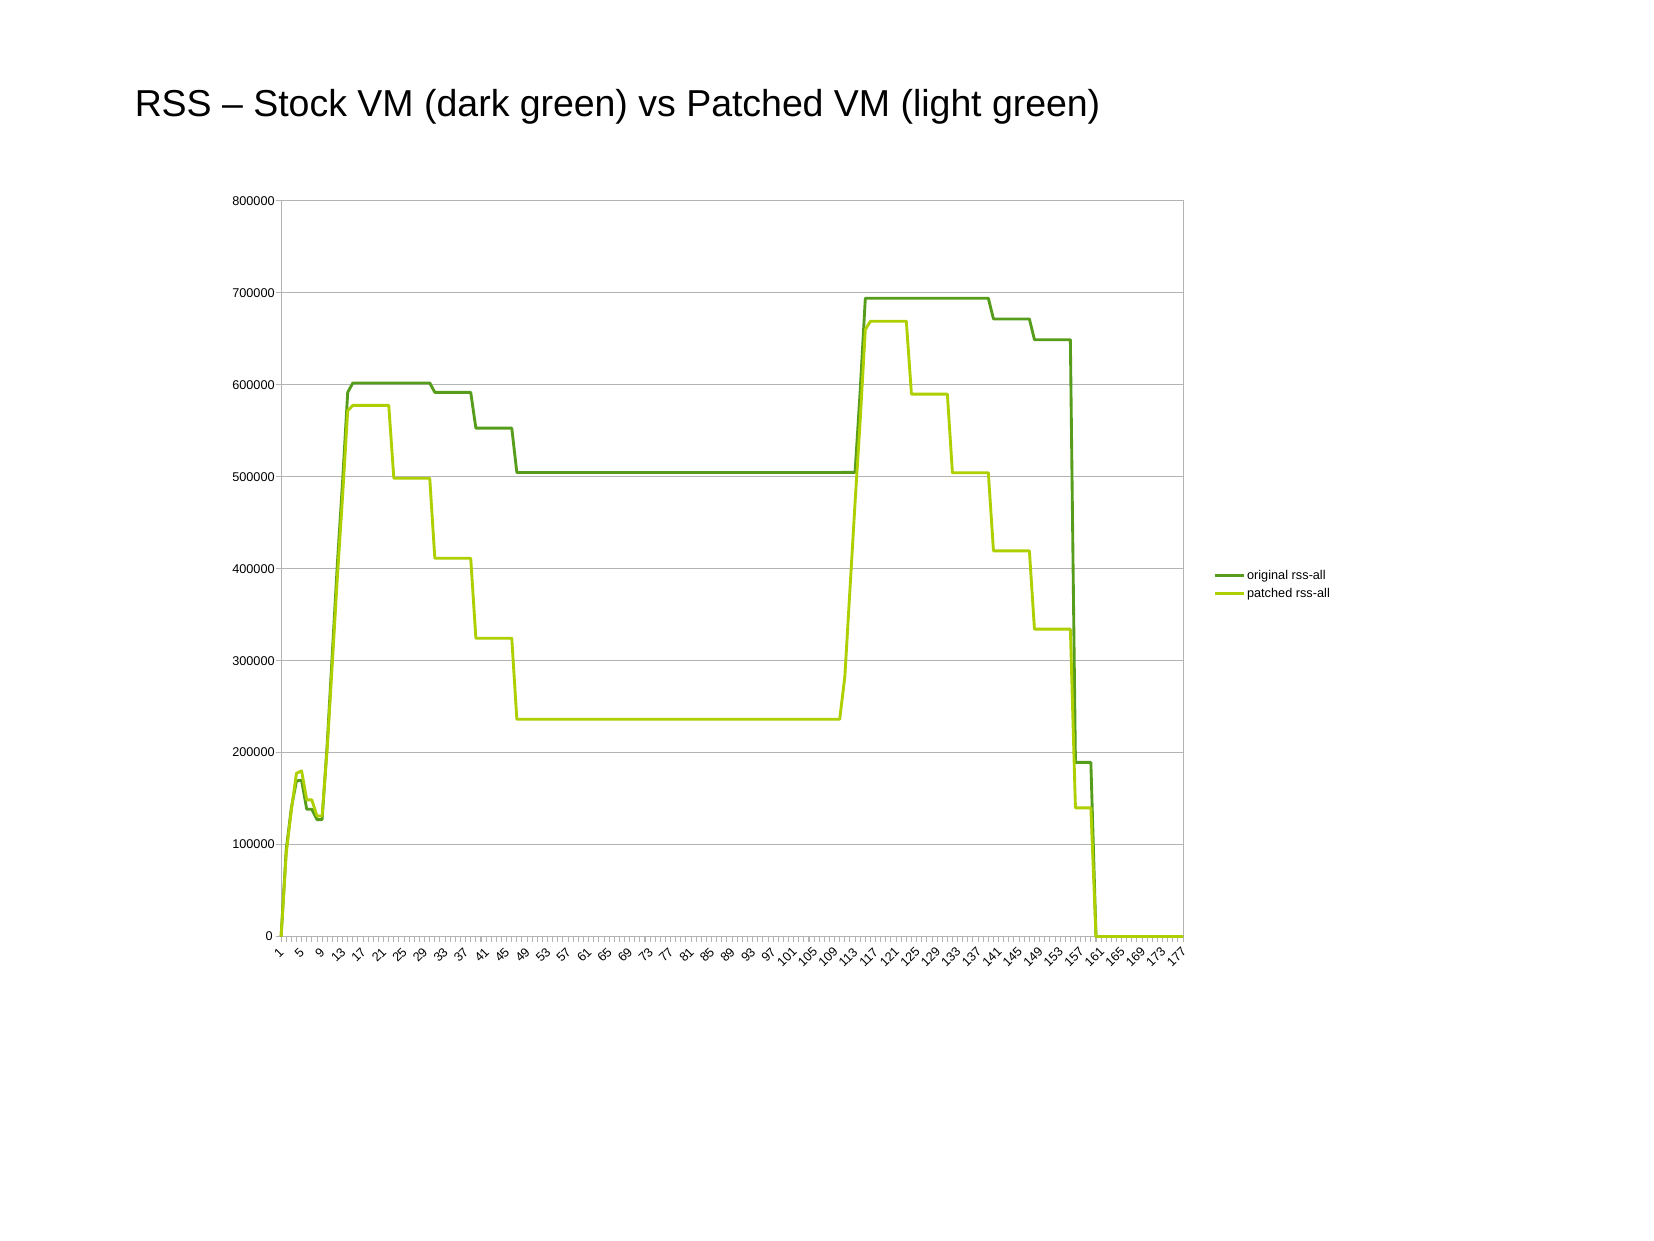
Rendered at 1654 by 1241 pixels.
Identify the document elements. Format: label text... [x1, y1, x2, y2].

picture [209, 180, 1342, 991]
text_box RSS – Stock VM (dark green) vs Patched VM (light green) [120, 75, 1116, 174]
